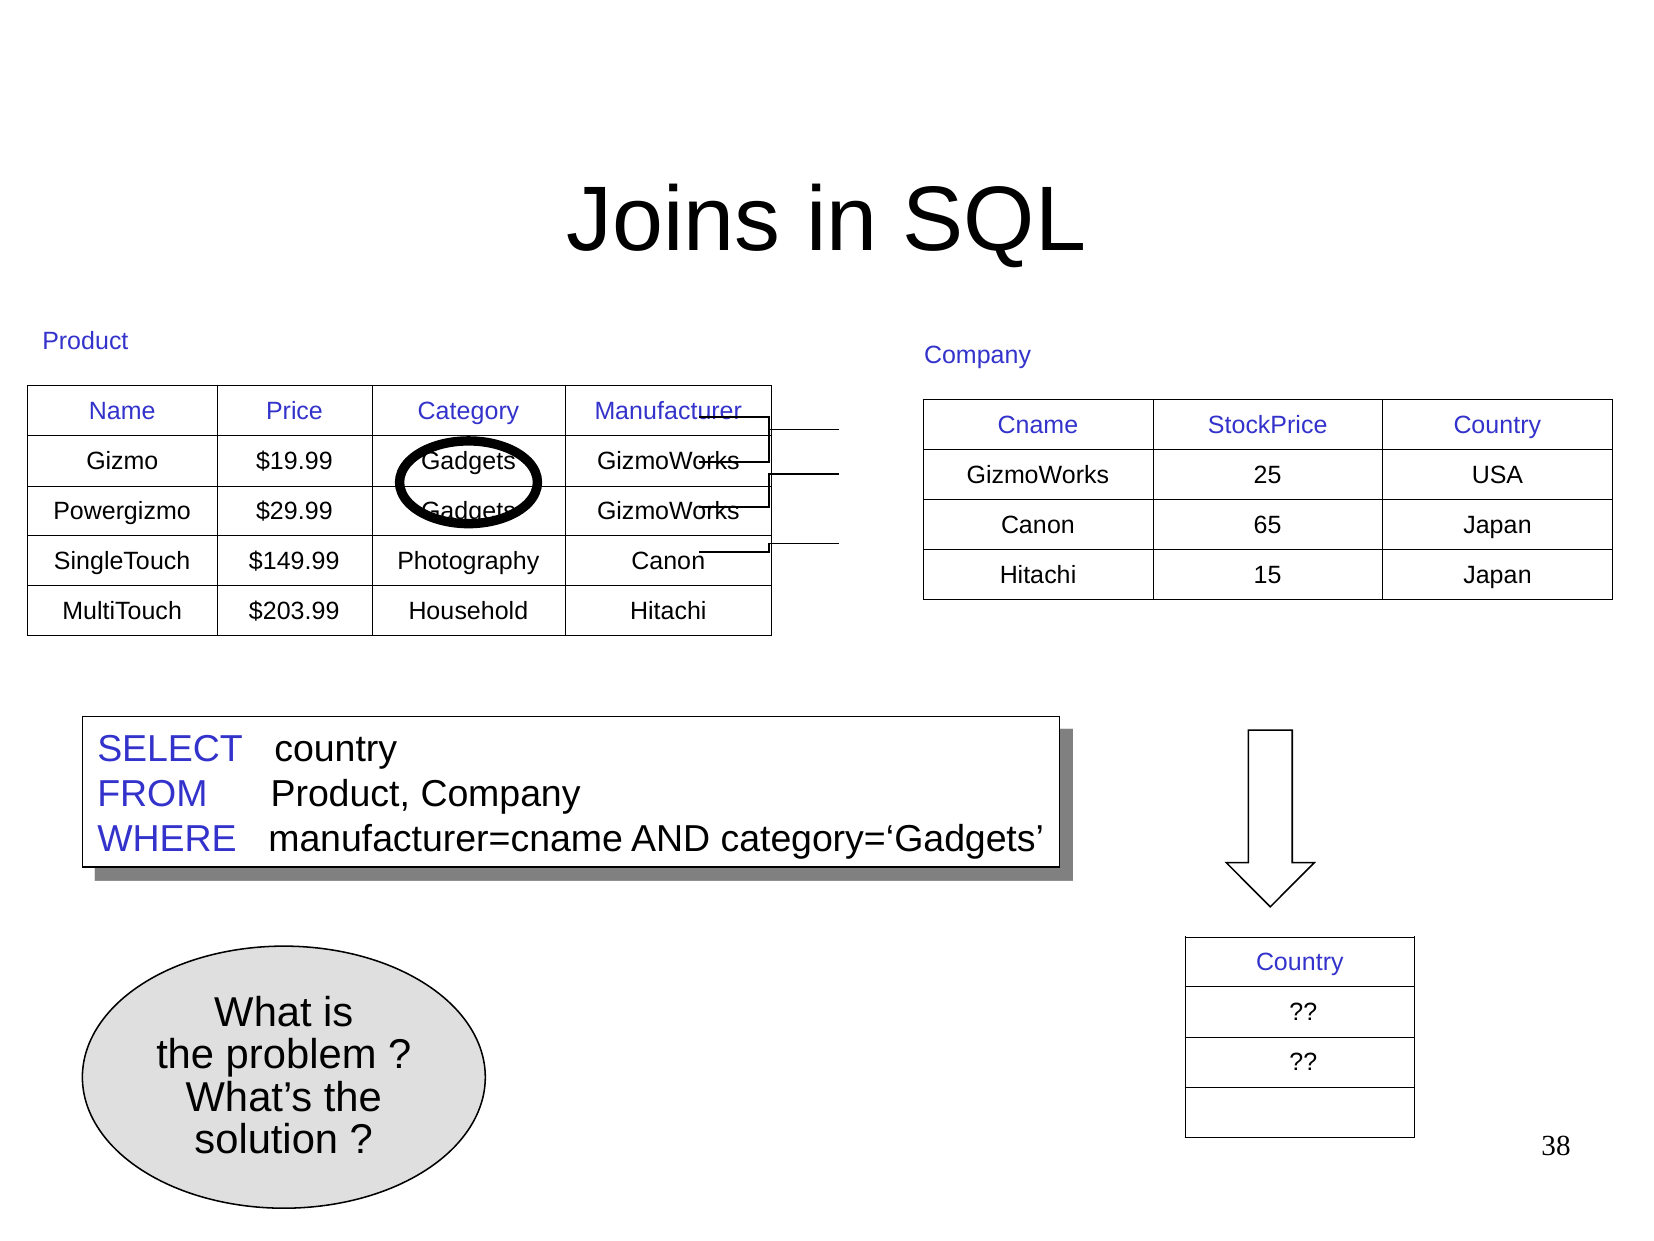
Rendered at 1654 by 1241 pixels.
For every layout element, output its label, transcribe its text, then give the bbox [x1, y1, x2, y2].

table_cell Gadgets [406, 487, 531, 518]
table_cell $149.99 [218, 536, 372, 585]
table_header Country [1186, 938, 1414, 986]
table_cell SingleTouch [28, 536, 217, 585]
table_header Manufacturer [566, 386, 771, 435]
table_cell Gizmo [28, 436, 217, 486]
table_header StockPrice [1154, 400, 1382, 449]
table_cell Japan [1383, 500, 1612, 549]
table_cell $203.99 [218, 586, 372, 635]
table_cell 65 [1154, 500, 1382, 549]
table_cell Gadgets [373, 436, 454, 486]
table_cell $29.99 [218, 487, 372, 535]
table_header Name [28, 386, 217, 435]
table_header Cname [924, 400, 1153, 449]
text_box What is the problem ? What’s the solution ? [82, 946, 486, 1209]
table_header Price [218, 386, 372, 435]
table_cell MultiTouch [28, 586, 217, 635]
table_header Category [373, 386, 565, 435]
title Joins in SQL [124, 110, 1530, 317]
table_cell 25 [1154, 450, 1382, 499]
table_cell $19.99 [218, 436, 372, 486]
table_cell Hitachi [924, 550, 1153, 599]
table_cell USA [1383, 450, 1612, 499]
text_box Company [909, 330, 1047, 377]
table_cell Hitachi [566, 586, 771, 635]
text_box SELECT country FROM Product, Company WHERE manufacturer=cname AND category=‘Gadgets’ [82, 716, 1060, 867]
table_cell Household [373, 586, 565, 635]
table_cell 15 [1154, 550, 1382, 599]
table_cell [1186, 1088, 1414, 1137]
table_cell Photography [373, 536, 565, 585]
table_cell Powergizmo [28, 487, 217, 535]
table_cell Gadgets [483, 436, 565, 486]
table_cell Canon [566, 536, 771, 585]
table_cell Gadgets [405, 446, 532, 486]
table_cell Japan [1383, 550, 1612, 599]
table_cell Gadgets [373, 487, 565, 535]
table_cell ?? [1186, 987, 1414, 1037]
table_header Country [1383, 400, 1612, 449]
table_cell Canon [924, 500, 1153, 549]
table_cell GizmoWorks [566, 487, 771, 535]
table_cell GizmoWorks [924, 450, 1153, 499]
text_box Product [27, 316, 144, 363]
table_cell ?? [1186, 1038, 1414, 1087]
table_cell GizmoWorks [566, 436, 771, 486]
